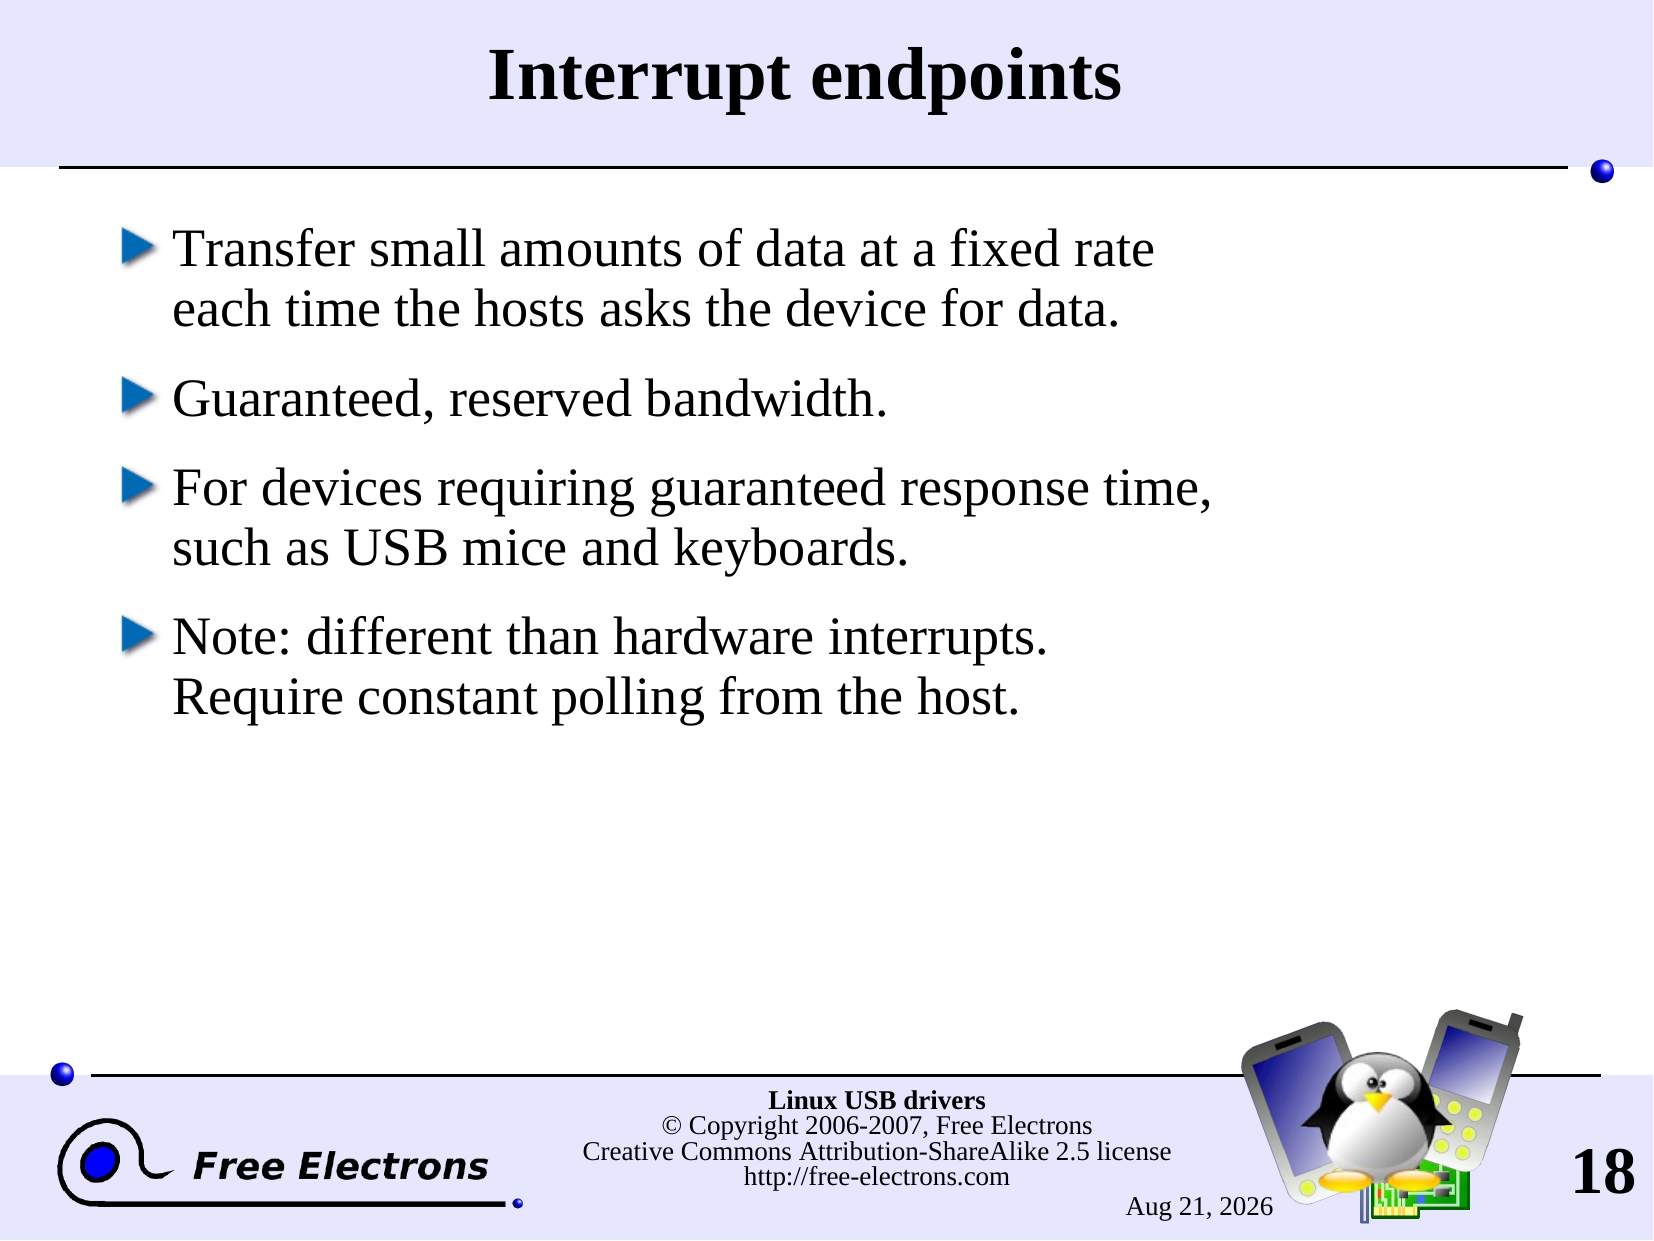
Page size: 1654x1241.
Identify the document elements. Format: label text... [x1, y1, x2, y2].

picture [1232, 1006, 1538, 1241]
title Interrupt endpoints [60, 25, 1551, 124]
picture [50, 1107, 527, 1216]
list Transfer small amounts of data at a fixed rate each time the hosts asks the device for data. Guaranteed, reserved bandwidth. For devices requiring guaranteed response time, such as USB mice and keyboards. Note: different than hardware interrupts. Require constant polling from the host. [101, 218, 1514, 1068]
